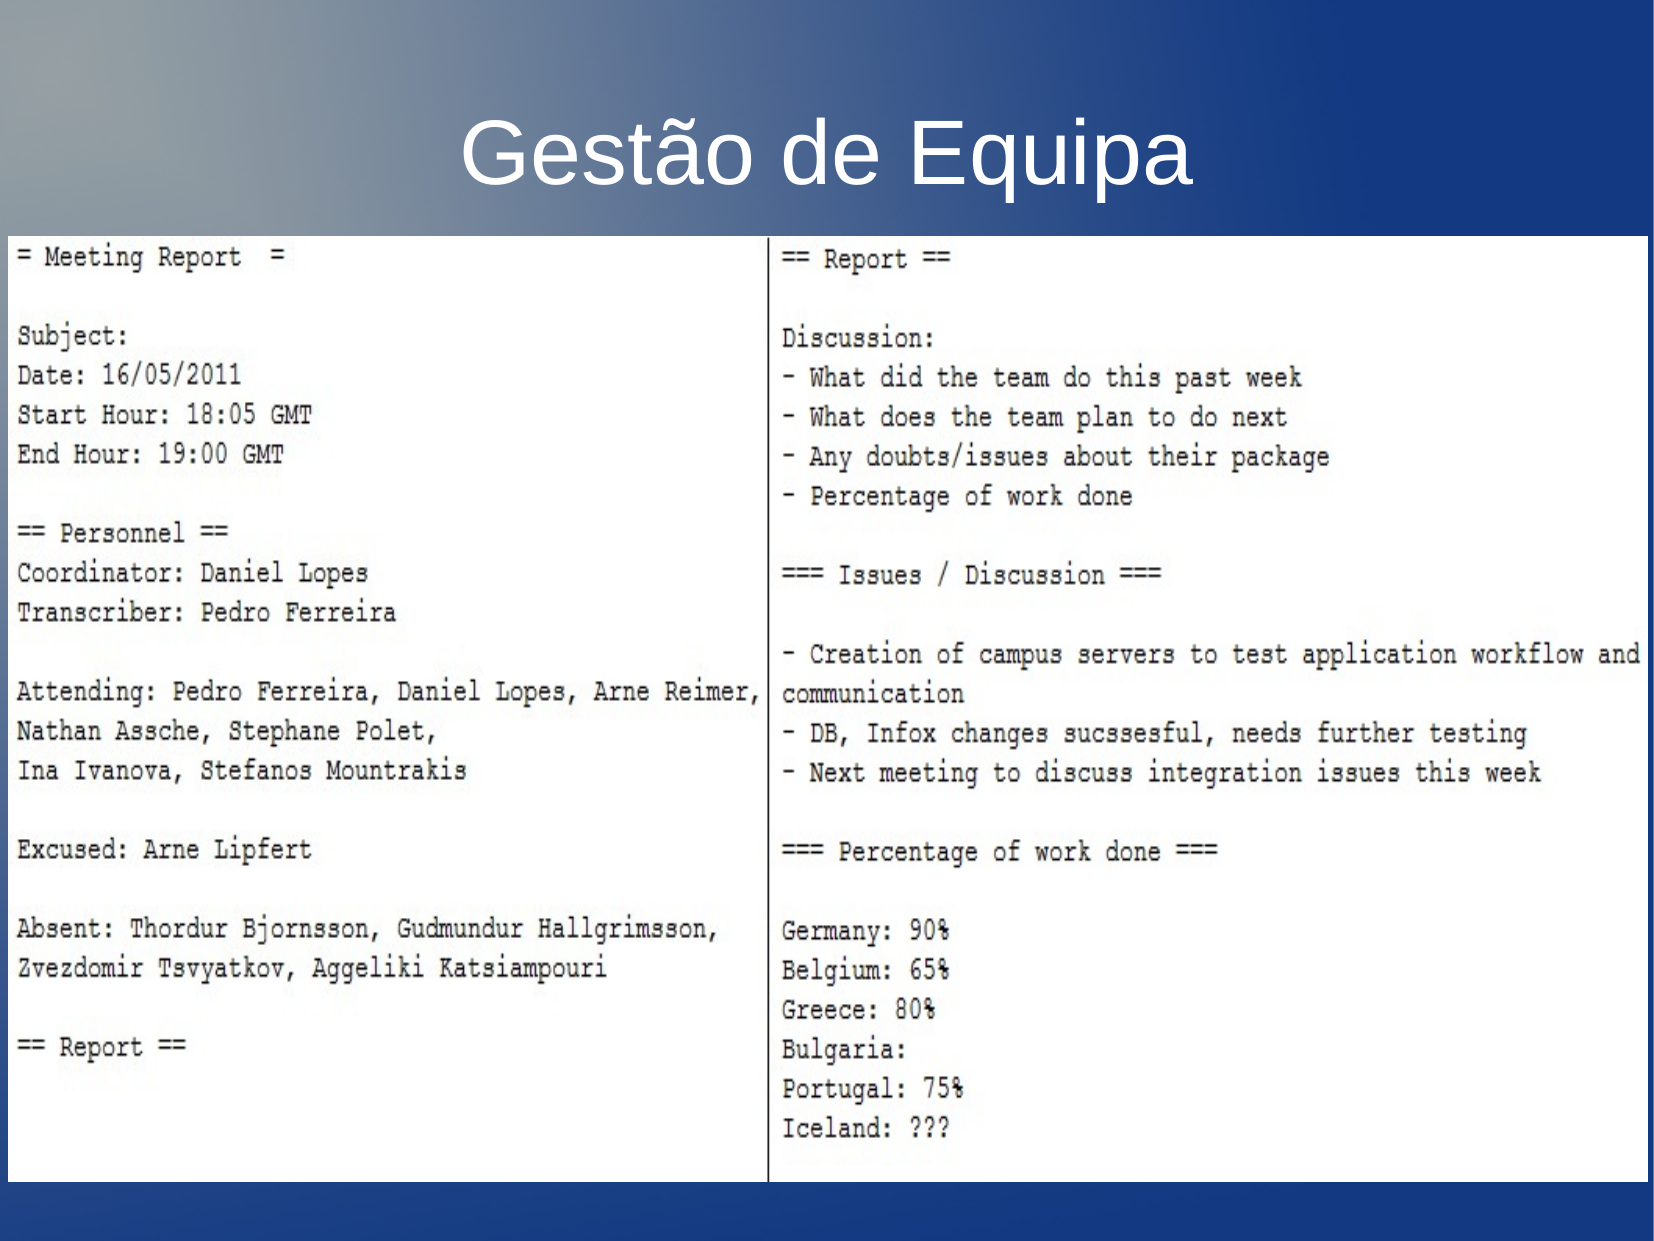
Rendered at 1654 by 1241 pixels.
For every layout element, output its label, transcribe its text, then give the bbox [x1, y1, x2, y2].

title Gestão de Equipa [82, 49, 1571, 236]
picture [0, 0, 1654, 1241]
